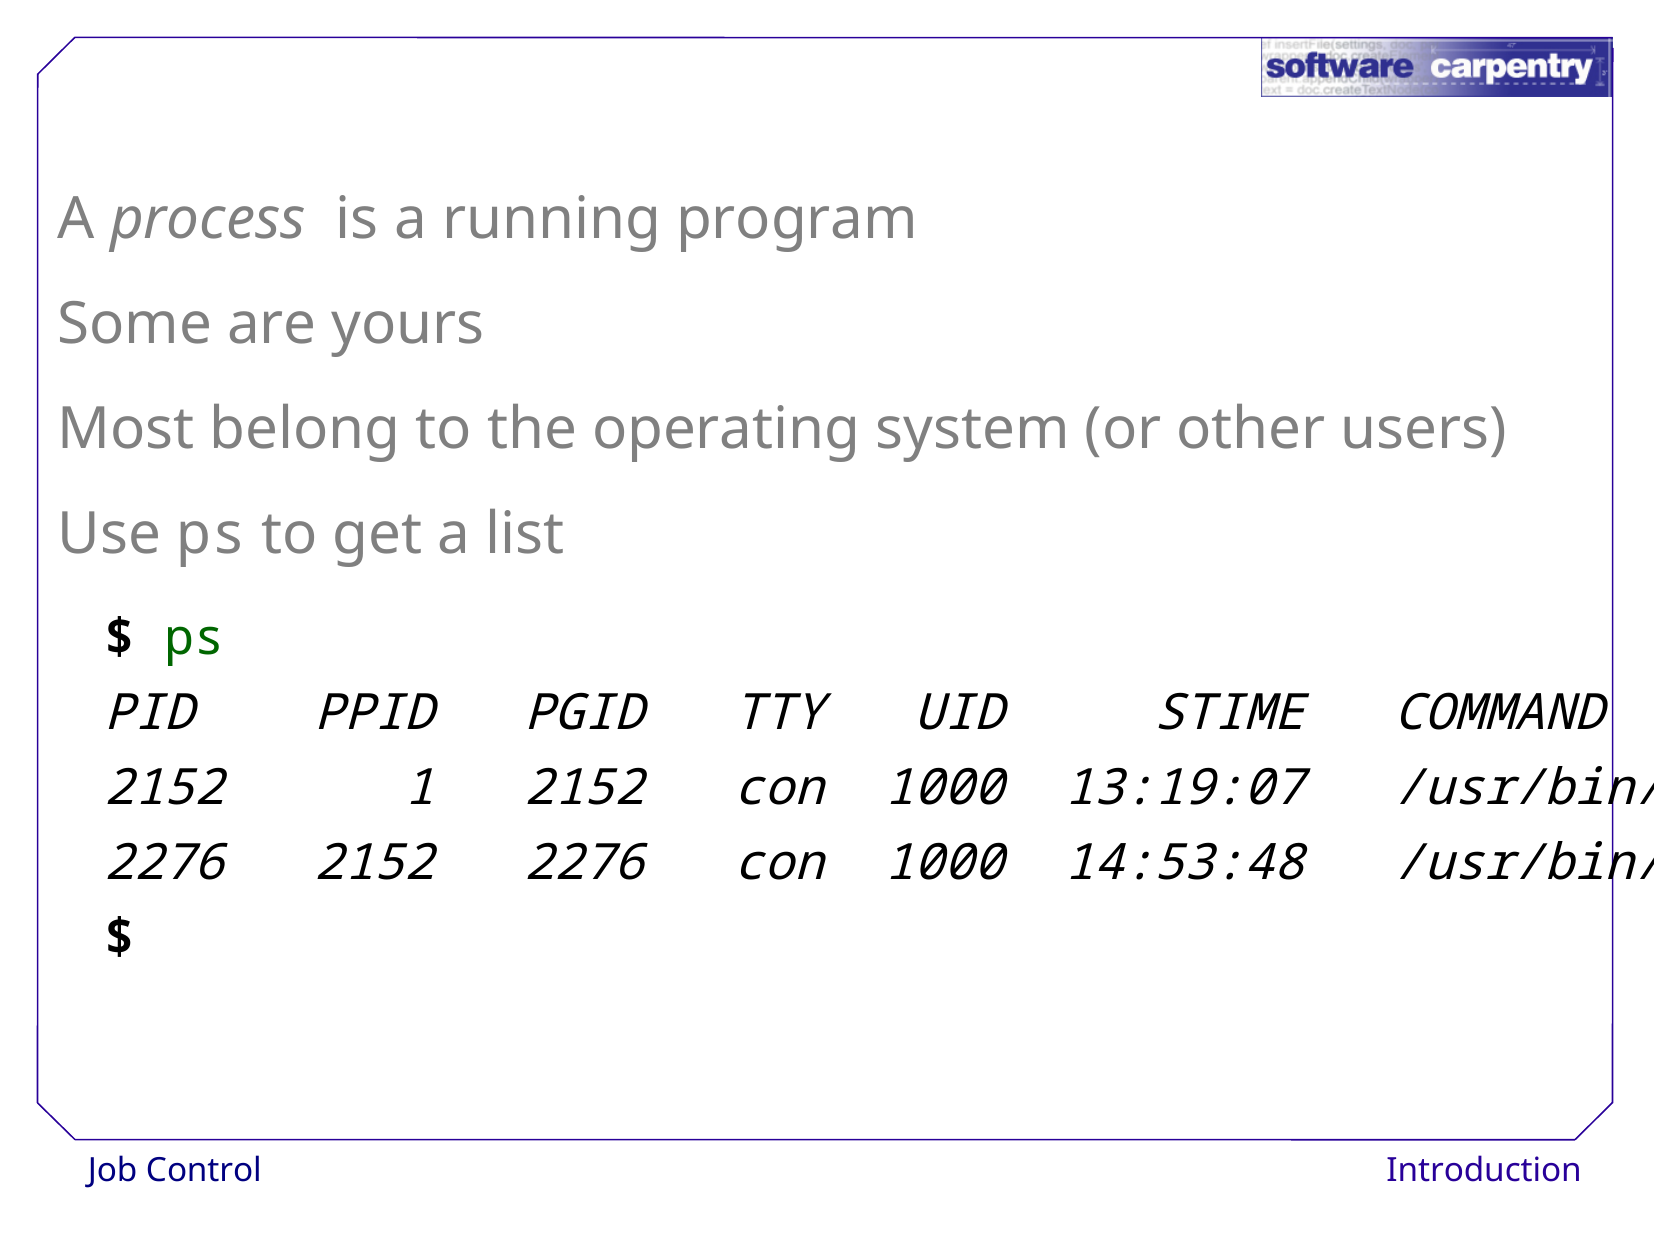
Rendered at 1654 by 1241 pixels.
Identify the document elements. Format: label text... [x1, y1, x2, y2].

text_box $ ps PID PPID PGID TTY UID STIME COMMAND 2152 1 2152 con 1000 13:19:07 /usr/bin/bash 2276 2152 2276 con 1000 14:53:48 /usr/bin/ps $ [89, 582, 1512, 980]
picture [1261, 39, 1613, 97]
text_box A process is a running program Some are yours Most belong to the operating system (or other users) Use ps to get a list [42, 137, 1654, 574]
